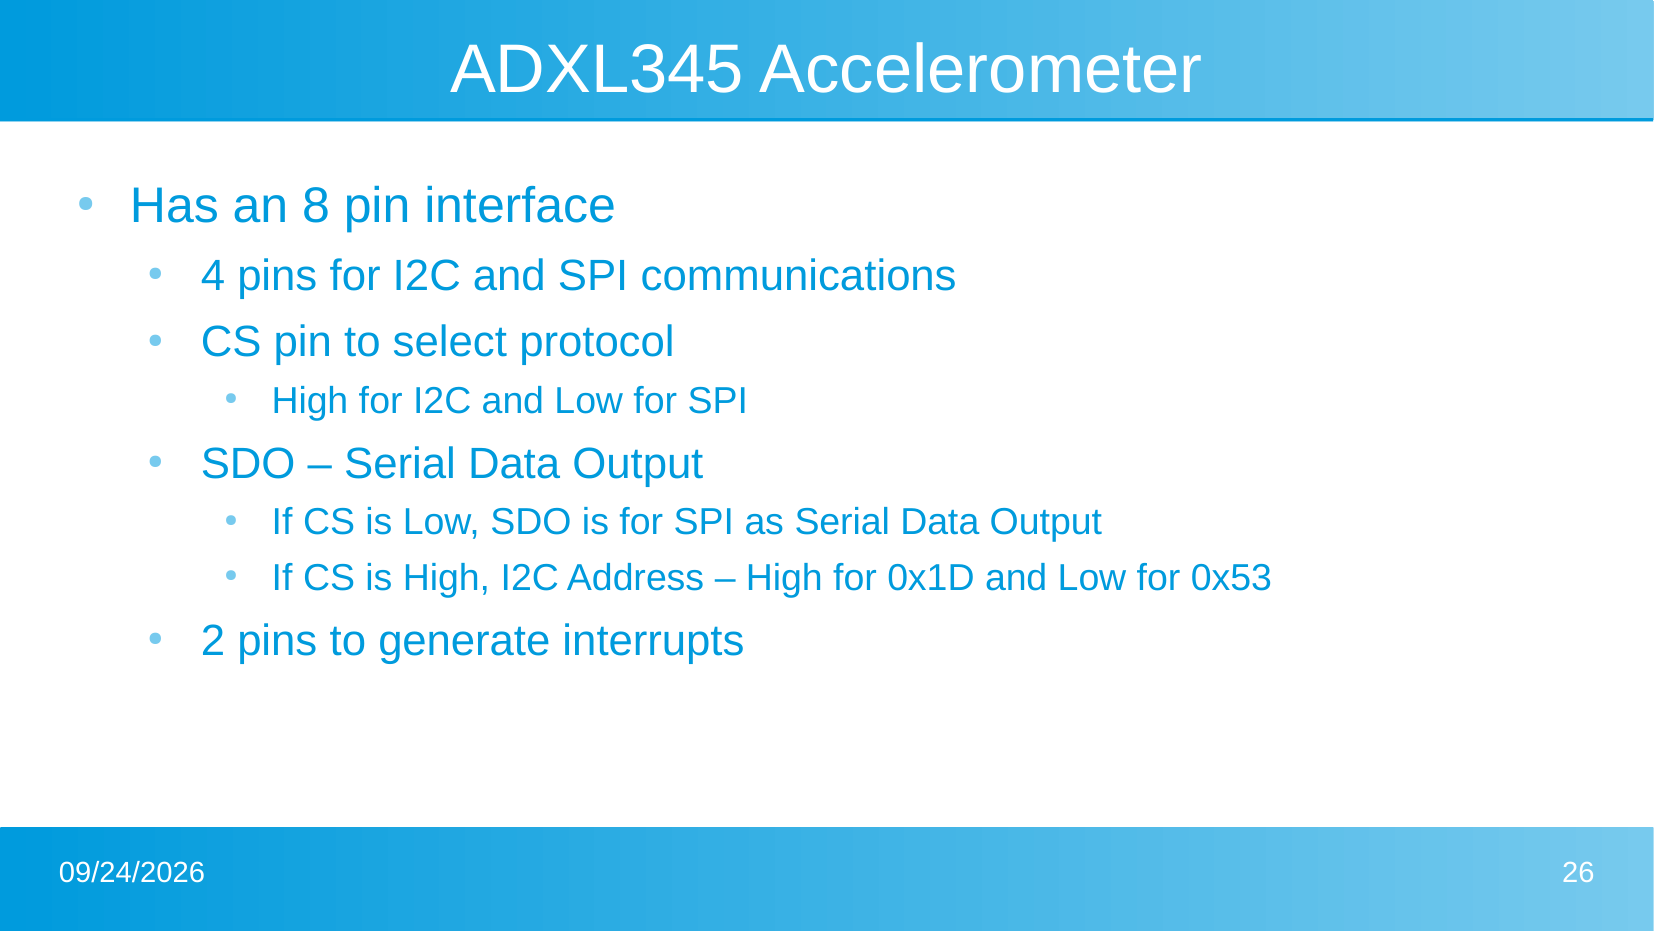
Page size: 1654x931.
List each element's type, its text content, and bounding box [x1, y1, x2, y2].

list Has an 8 pin interface 4 pins for I2C and SPI communications CS pin to select protocol High for I2C and Low for SPI SDO – Serial Data Output If CS is Low, SDO is for SPI as Serial Data Output If CS is High, I2C Address – High for 0x1D and Low for 0x53 2 pins to generate interrupts [59, 177, 1595, 768]
title ADXL345 Accelerometer [59, 29, 1595, 108]
